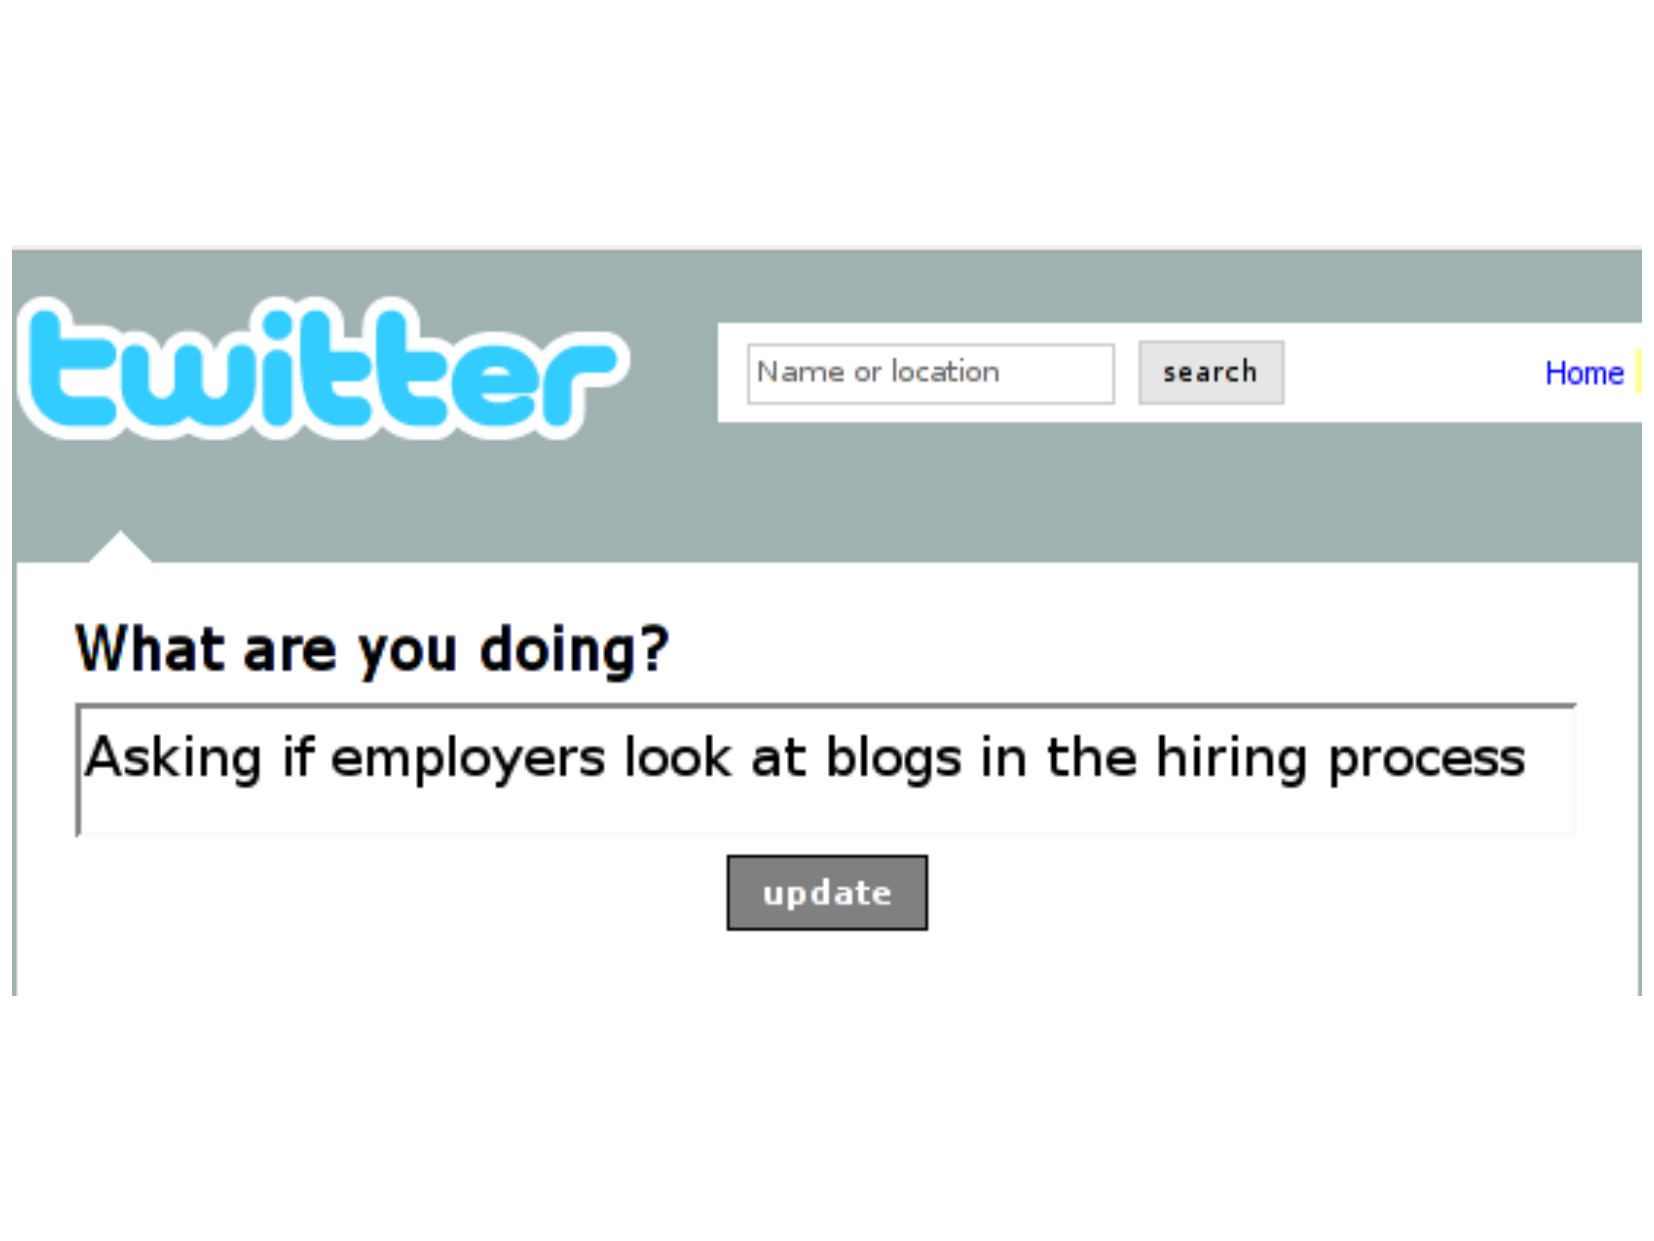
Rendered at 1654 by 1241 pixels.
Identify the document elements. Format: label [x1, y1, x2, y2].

picture [12, 245, 1642, 996]
